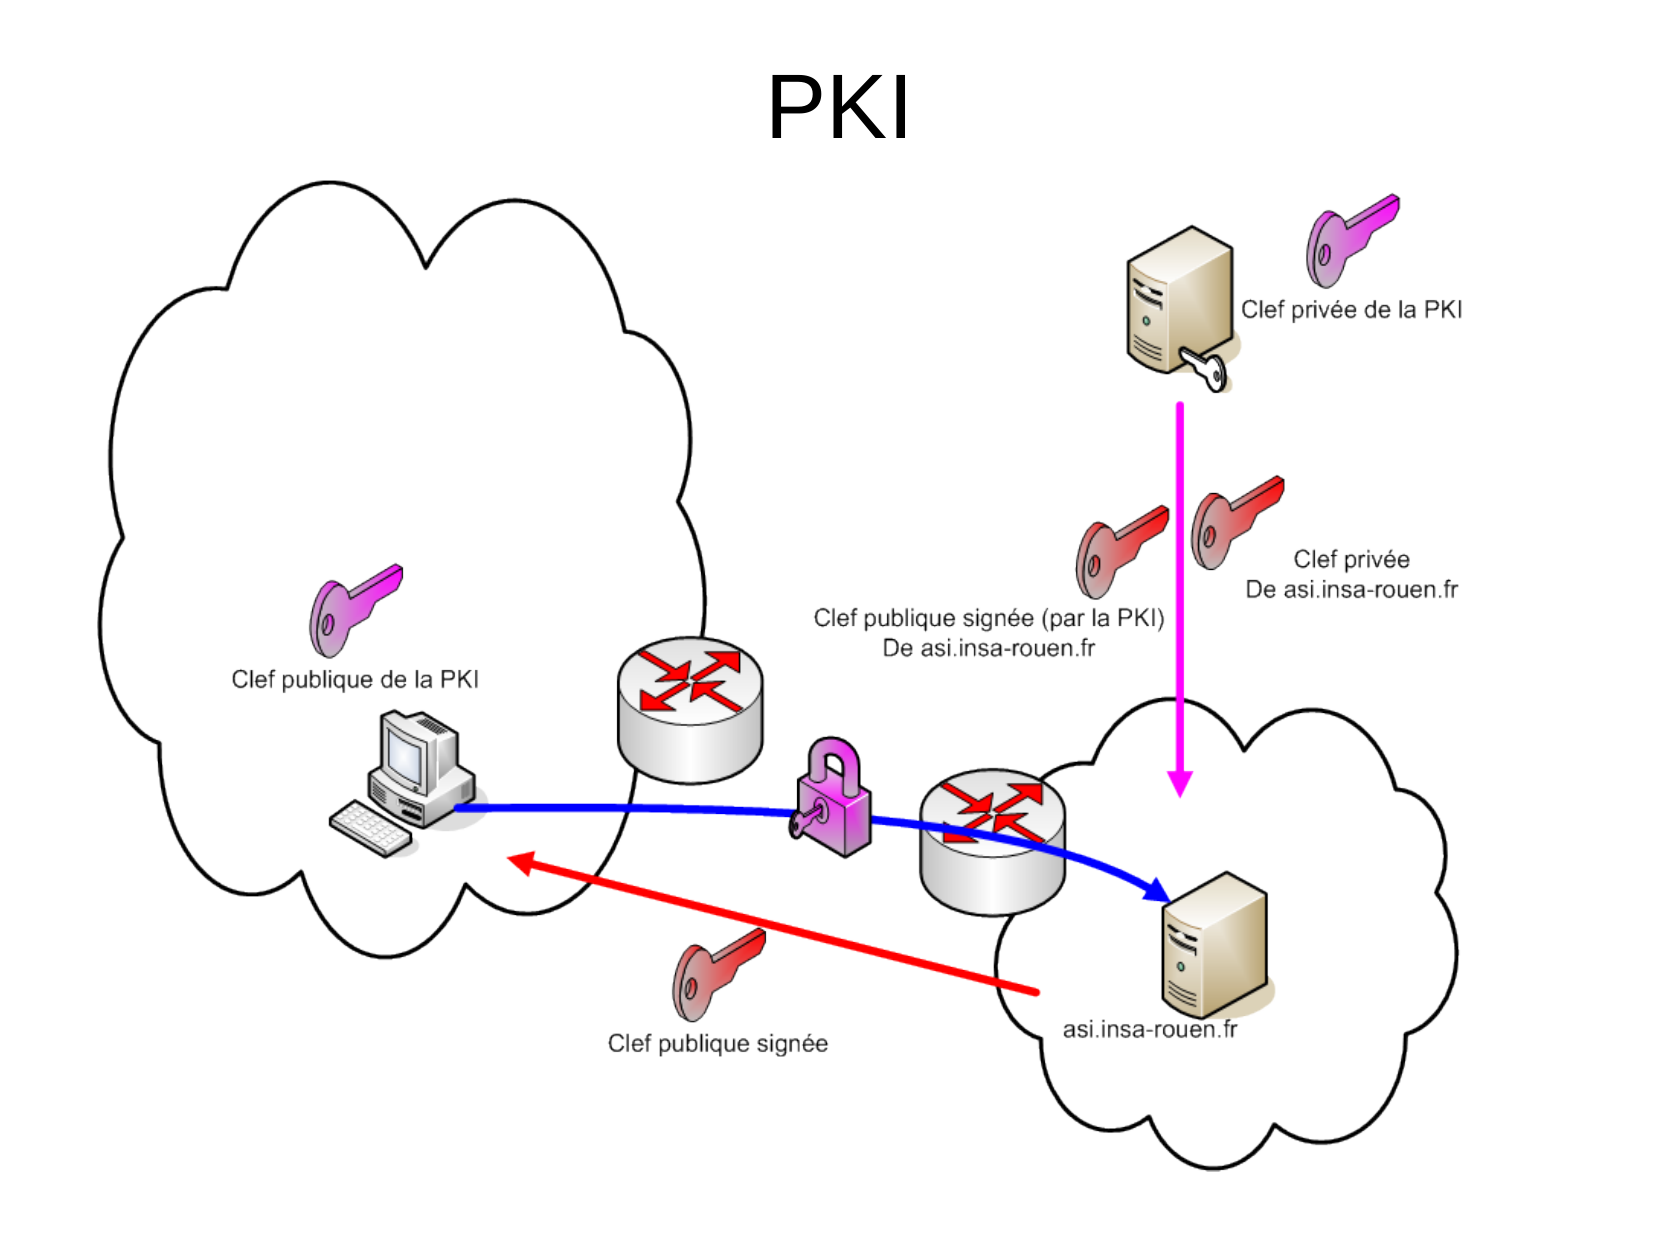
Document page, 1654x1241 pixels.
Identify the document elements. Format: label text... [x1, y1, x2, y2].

title PKI [247, 32, 1433, 179]
picture [97, 179, 1465, 1172]
